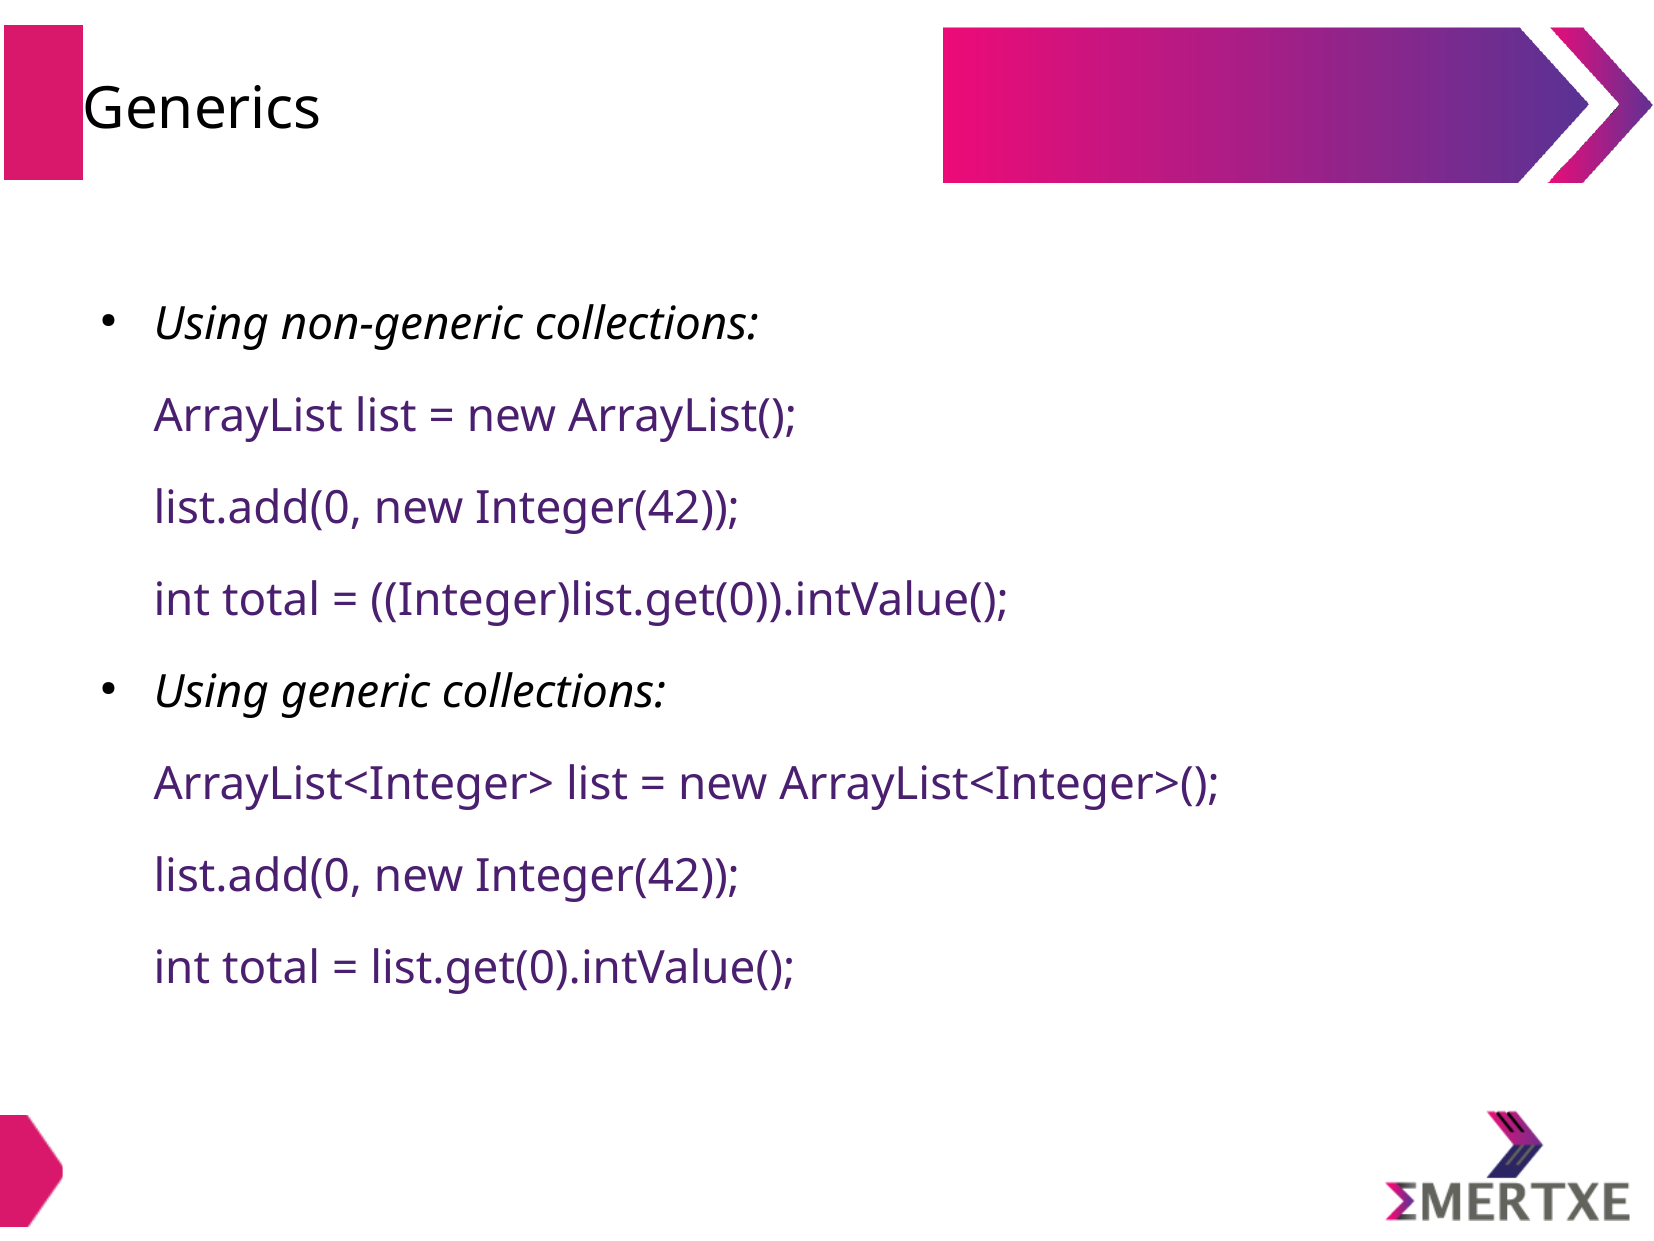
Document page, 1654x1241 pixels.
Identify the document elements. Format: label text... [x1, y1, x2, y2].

list Using non-generic collections: ArrayList list = new ArrayList(); list.add(0, new Integer(42)); int total = ((Integer)list.get(0)).intValue(); Using generic collections: ArrayList<Integer> list = new ArrayList<Integer>(); list.add(0, new Integer(42)); int total = list.get(0).intValue(); [82, 290, 1571, 1010]
picture [1571, 27, 1653, 183]
title Generics [82, 2, 1571, 210]
picture [1385, 1107, 1631, 1221]
